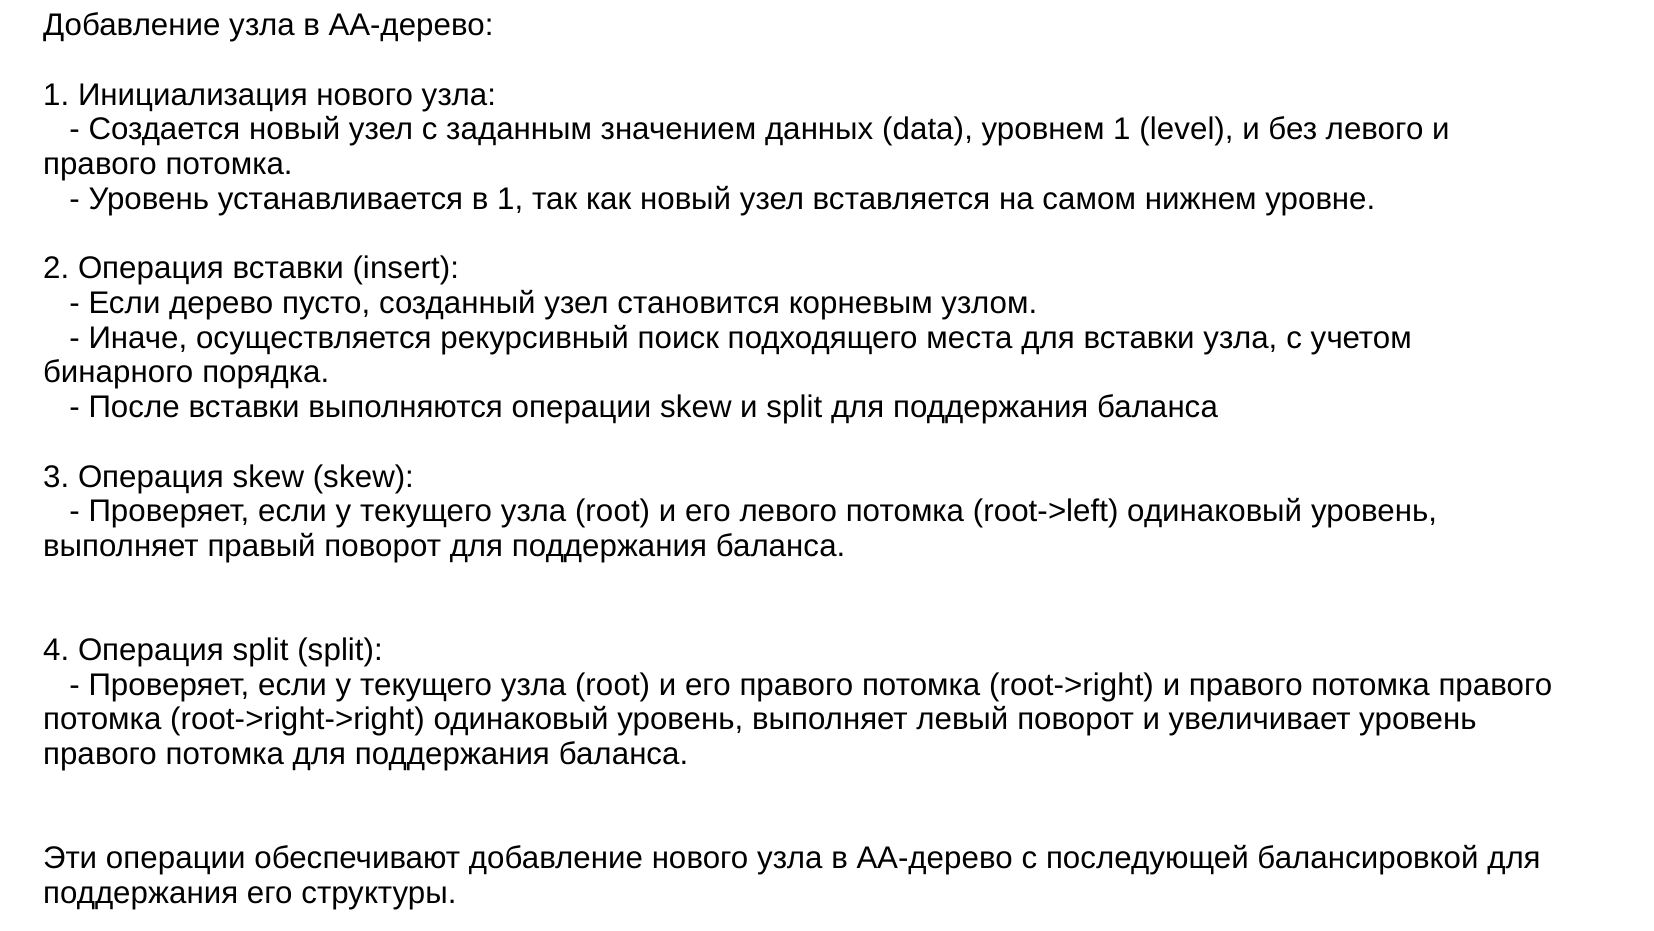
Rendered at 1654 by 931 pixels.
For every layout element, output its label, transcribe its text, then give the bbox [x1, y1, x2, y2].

text_box Добавление узла в АА-дерево: 1. Инициализация нового узла: - Создается новый узел с заданным значением данных (data), уровнем 1 (level), и без левого и правого потомка. - Уровень устанавливается в 1, так как новый узел вставляется на самом нижнем уровне. 2. Операция вставки (insert): - Если дерево пусто, созданный узел становится корневым узлом. - Иначе, осуществляется рекурсивный поиск подходящего места для вставки узла, с учетом бинарного порядка. - После вставки выполняются операции skew и split для поддержания баланса 3. Операция skew (skew): - Проверяет, если у текущего узла (root) и его левого потомка (root->left) одинаковый уровень, выполняет правый поворот для поддержания баланса. 4. Операция split (split): - Проверяет, если у текущего узла (root) и его правого потомка (root->right) и правого потомка правого потомка (root->right->right) одинаковый уровень, выполняет левый поворот и увеличивает уровень правого потомка для поддержания баланса. Эти операции обеспечивают добавление нового узла в АА-дерево с последующей балансировкой для поддержания его структуры. [28, 0, 1576, 931]
